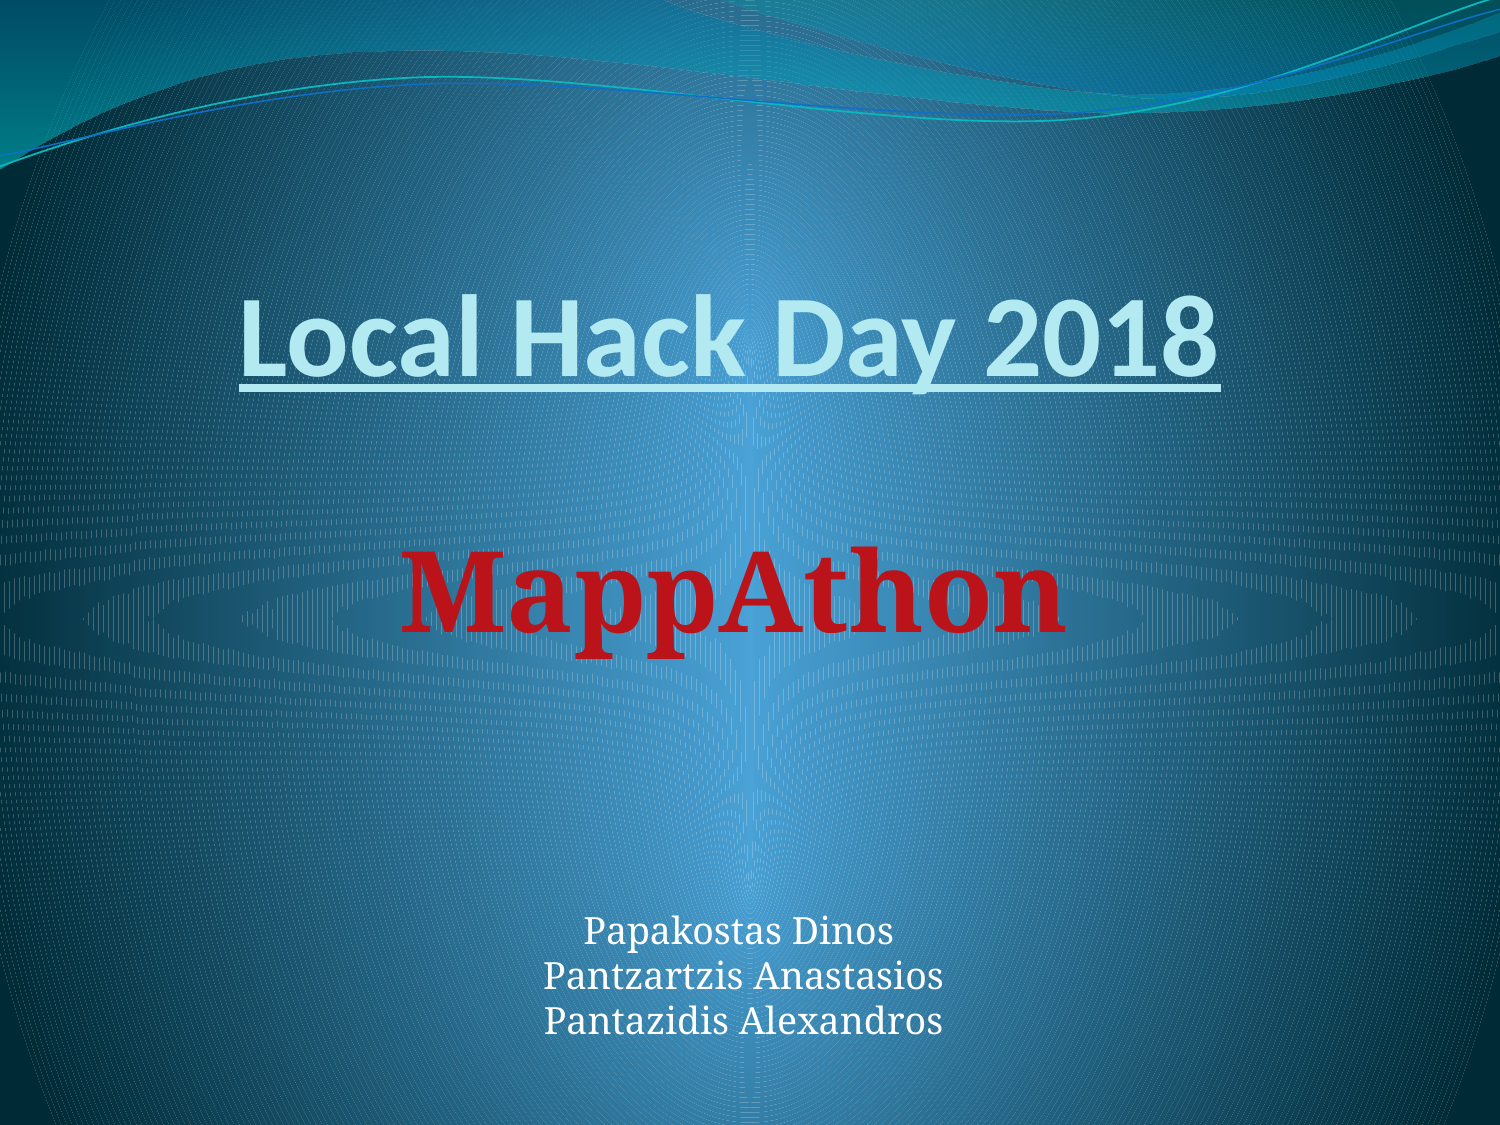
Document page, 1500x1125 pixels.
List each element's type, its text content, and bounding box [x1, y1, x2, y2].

text_box MappAthon [384, 512, 1084, 663]
text_box Papakostas Dinos Pantzartzis Anastasios Pantazidis Alexandros [462, 899, 1025, 1050]
title Local Hack Day 2018 [87, 224, 1376, 400]
